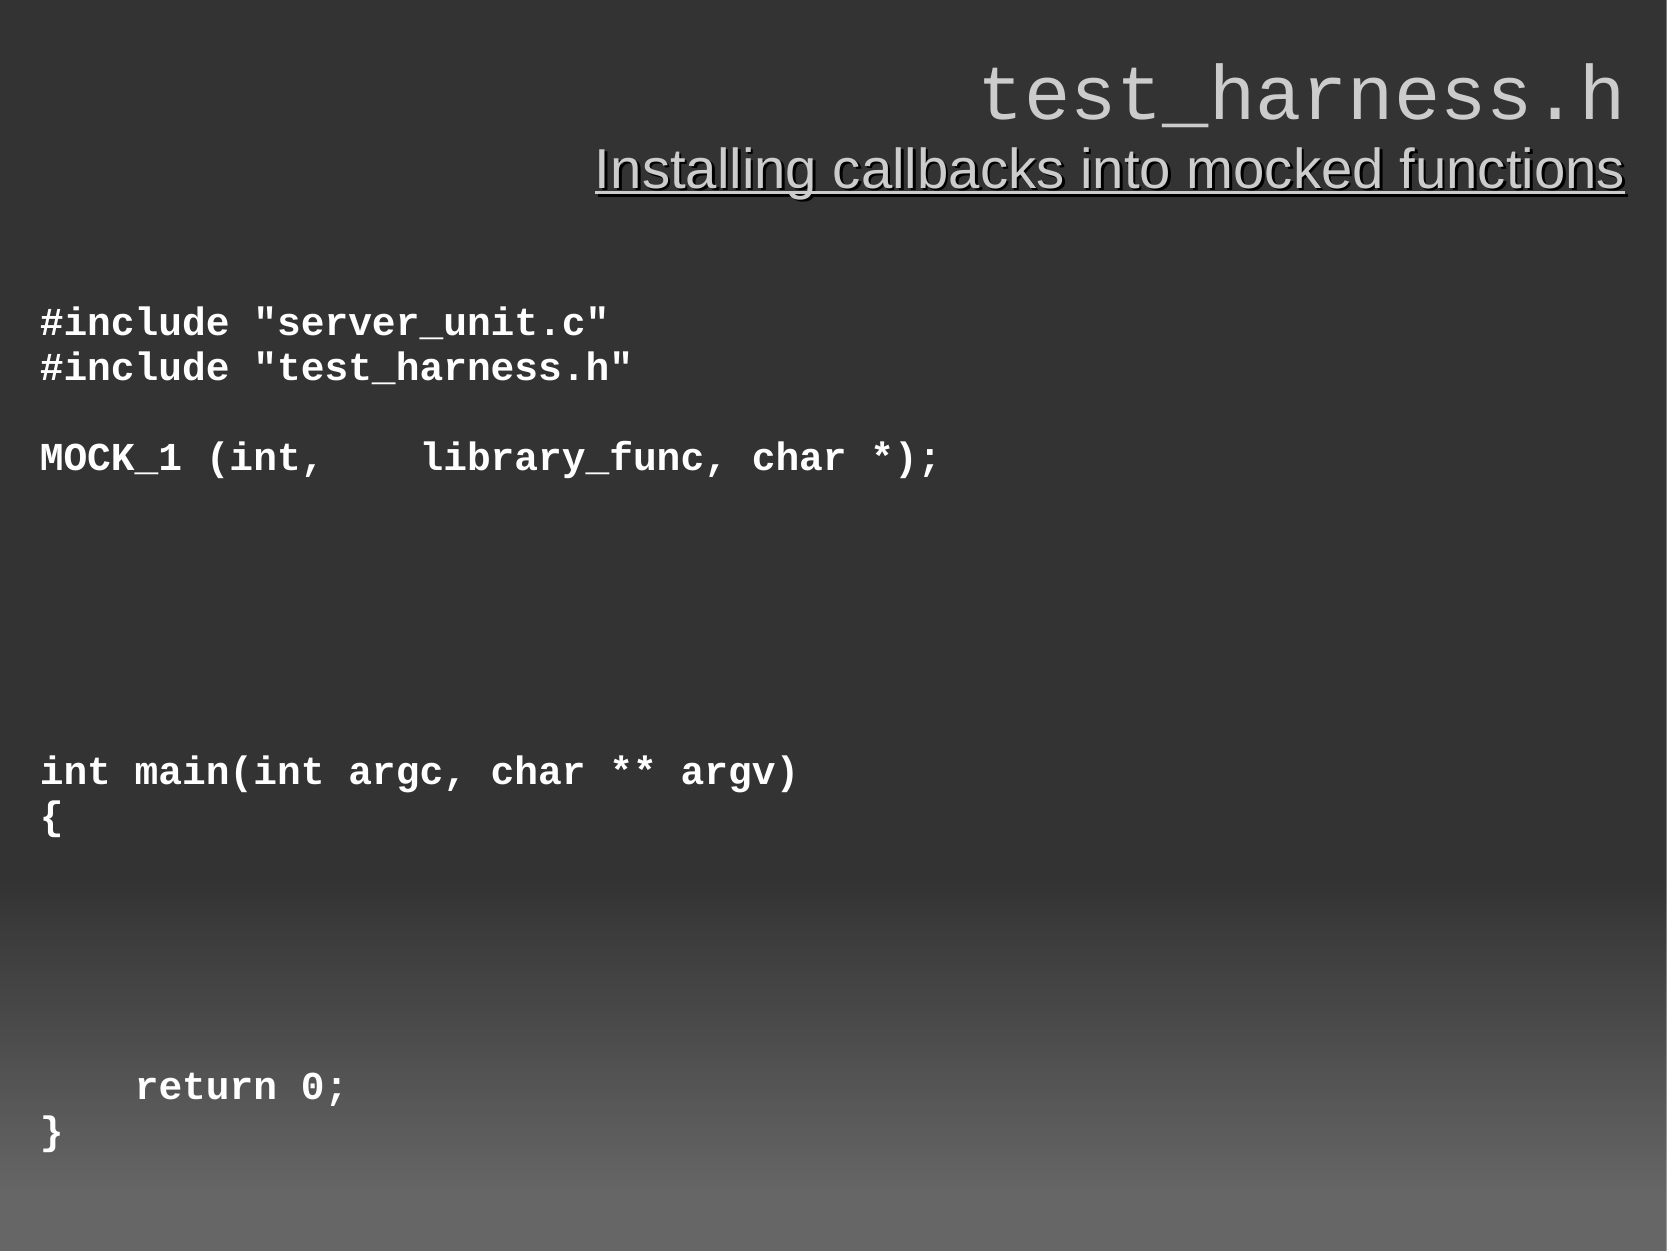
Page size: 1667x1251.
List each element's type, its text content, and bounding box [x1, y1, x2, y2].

picture [0, 0, 1667, 1251]
list #include "server_unit.c" #include "test_harness.h" MOCK_1 (int, library_func, char *); int main(int argc, char ** argv) { return 0; } [39, 299, 1626, 1199]
title test_harness.h Installing callbacks into mocked functions [39, 49, 1626, 233]
